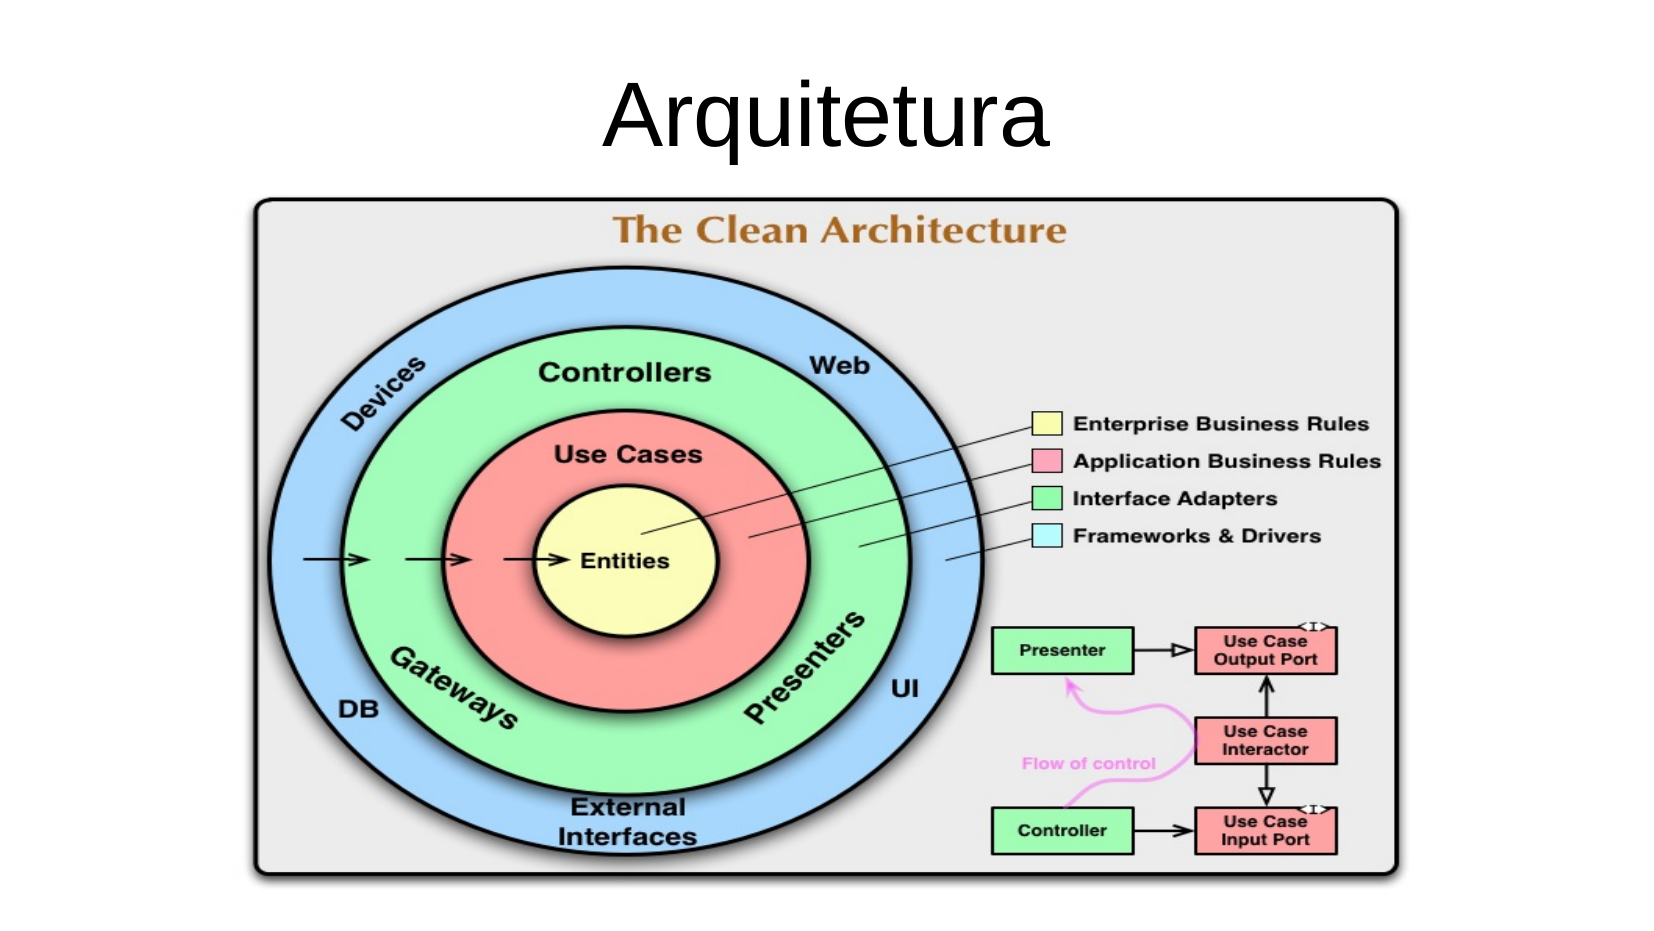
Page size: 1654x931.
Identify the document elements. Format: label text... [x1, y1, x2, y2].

title Arquitetura [82, 37, 1571, 193]
picture [222, 177, 1429, 907]
